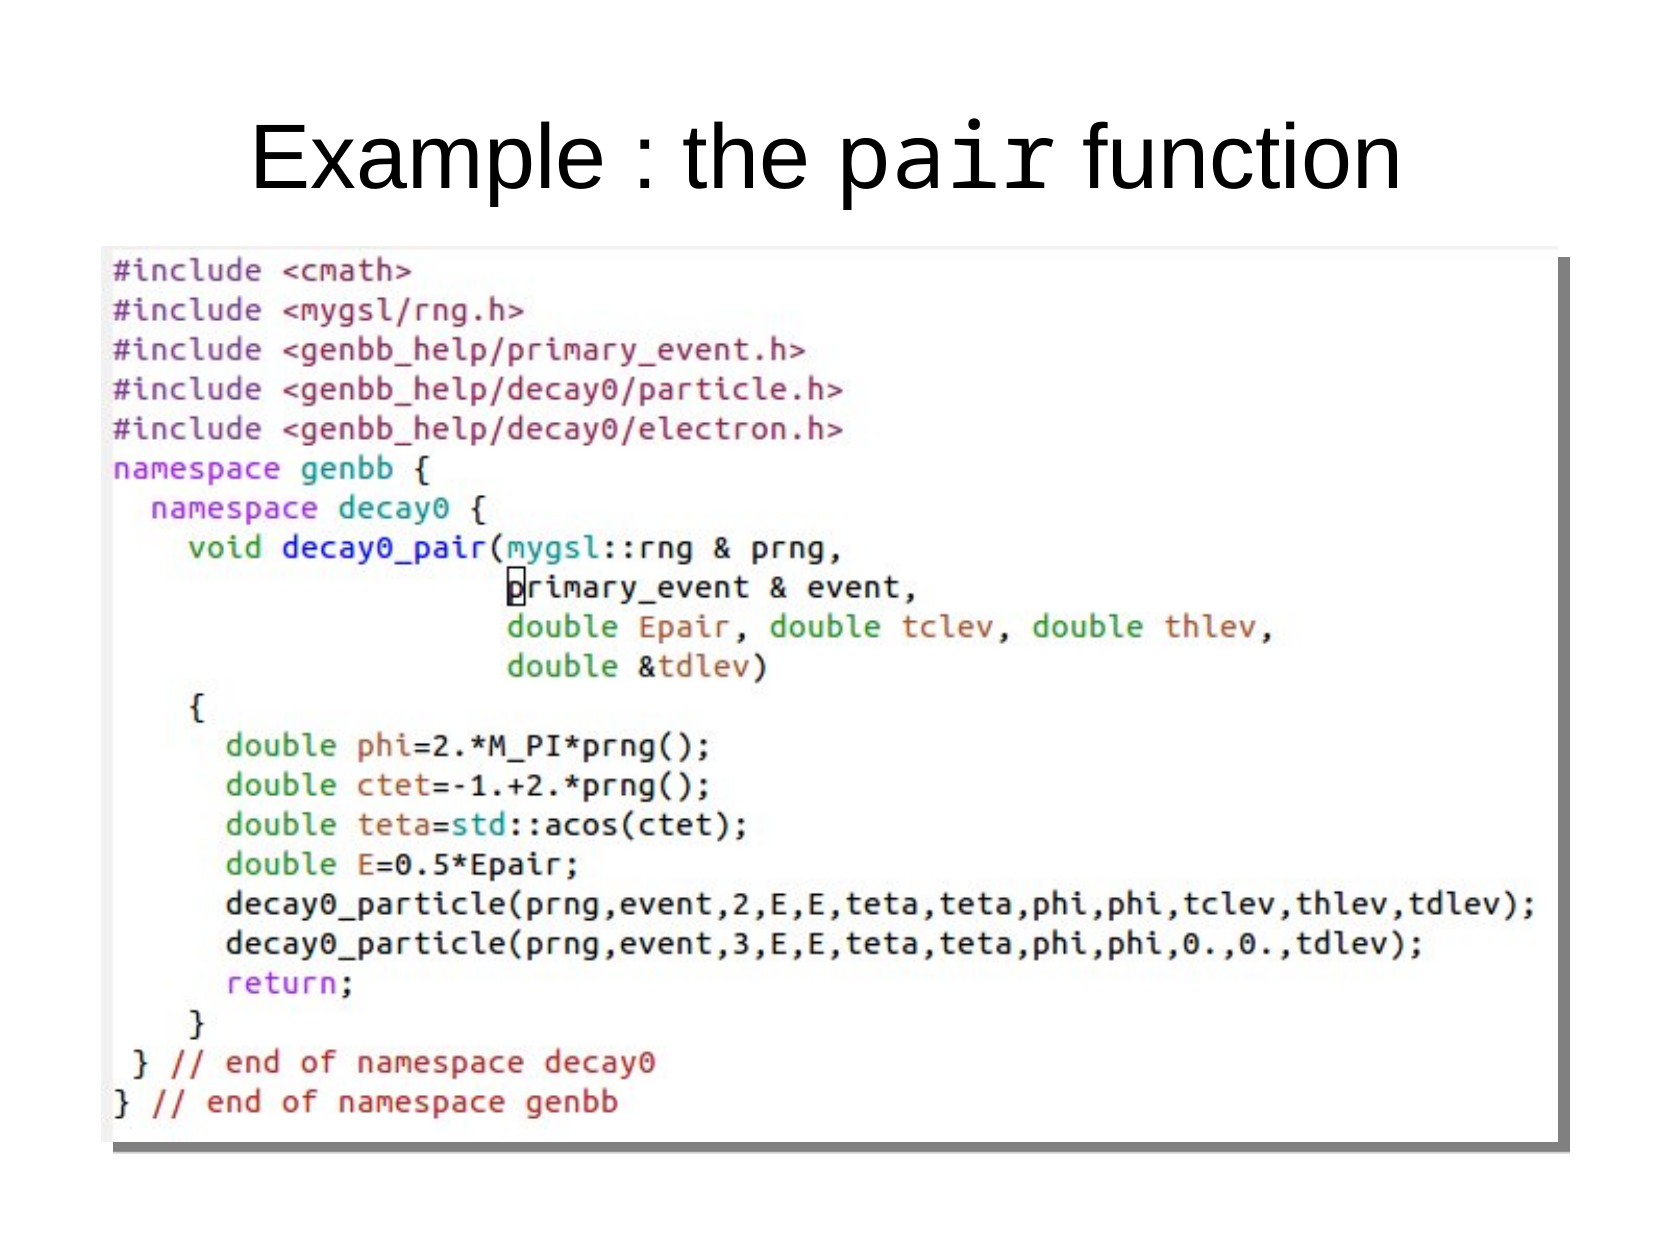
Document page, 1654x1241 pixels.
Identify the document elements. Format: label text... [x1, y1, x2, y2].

picture [101, 246, 1558, 1142]
title Example : the pair function [82, 49, 1571, 257]
